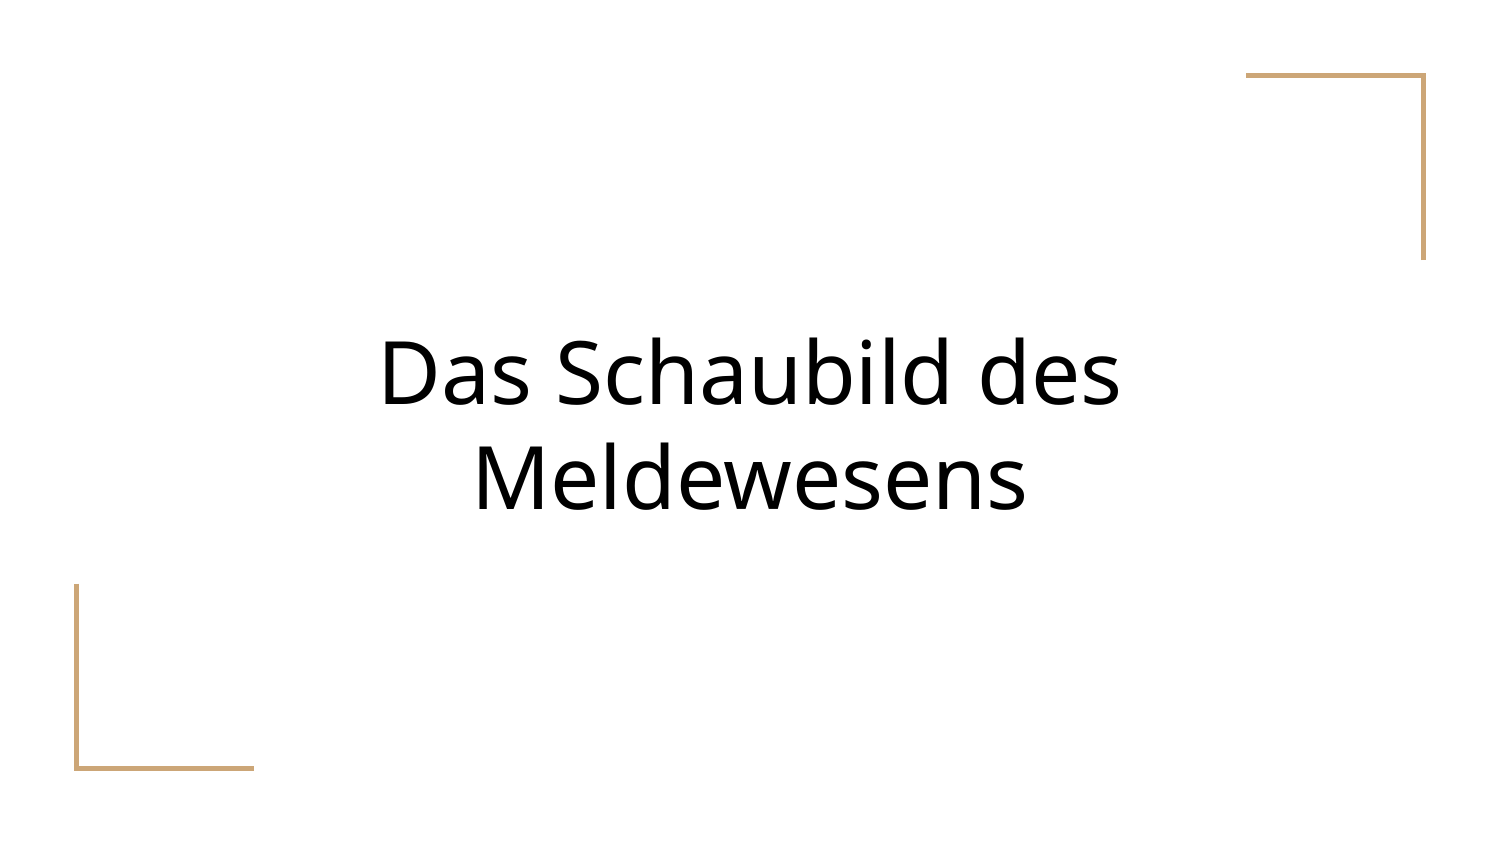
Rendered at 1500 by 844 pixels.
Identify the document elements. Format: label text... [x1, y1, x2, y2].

title Das Schaubild des Meldewesens [126, 296, 1374, 548]
